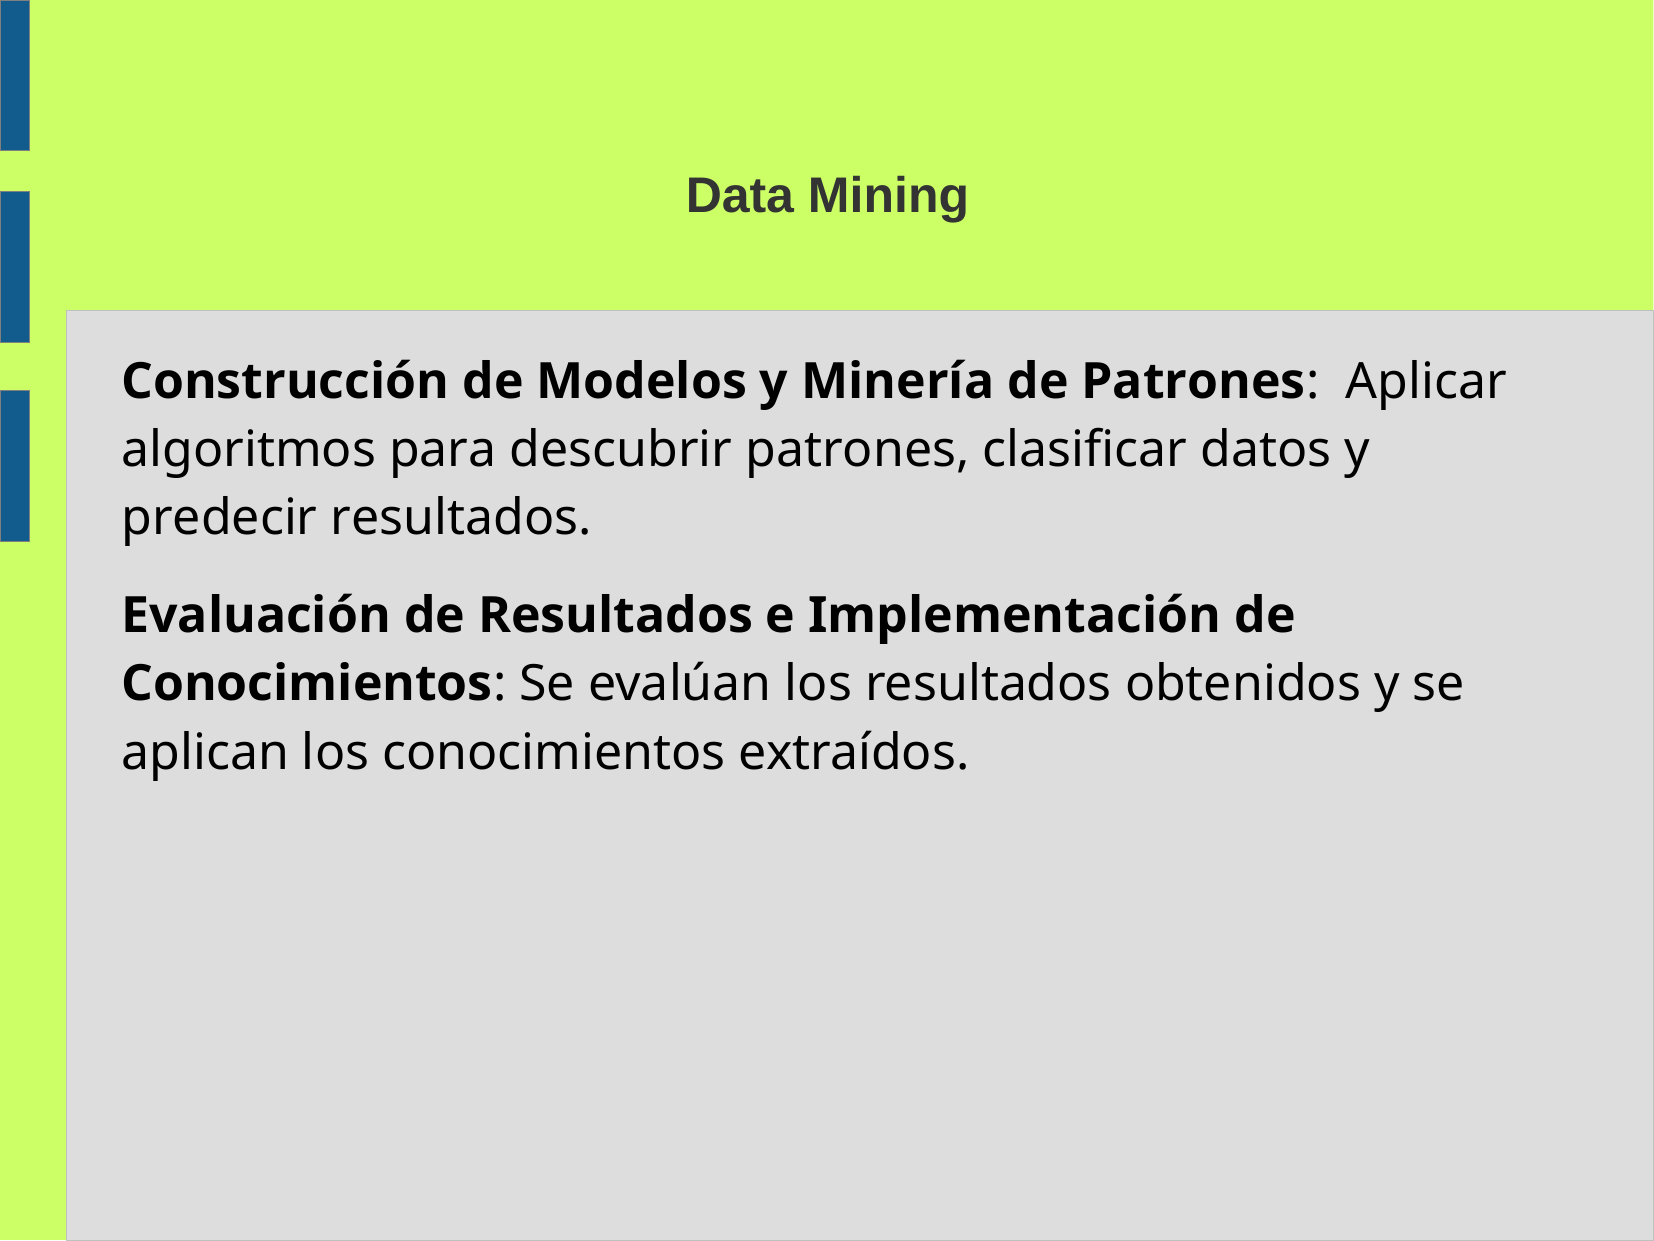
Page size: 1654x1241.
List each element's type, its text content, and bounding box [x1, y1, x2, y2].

list Construcción de Modelos y Minería de Patrones: Aplicar algoritmos para descubrir patrones, clasificar datos y predecir resultados. Evaluación de Resultados e Implementación de Conocimientos: Se evalúan los resultados obtenidos y se aplican los conocimientos extraídos. [121, 344, 1534, 1127]
title Data Mining [121, 91, 1534, 299]
